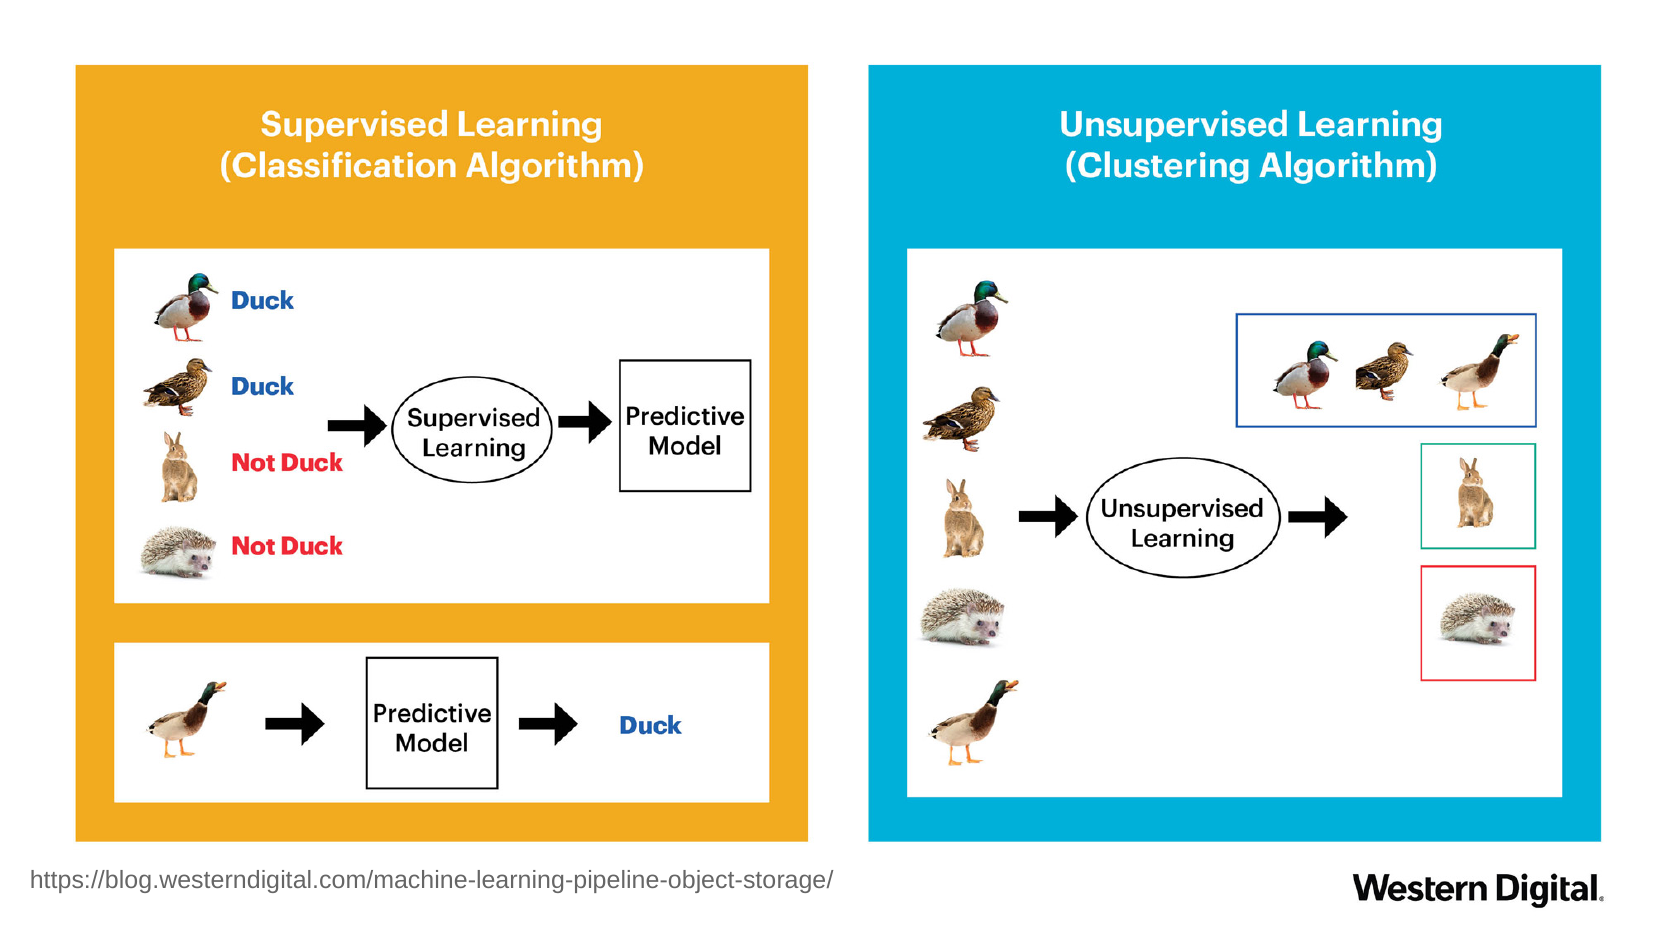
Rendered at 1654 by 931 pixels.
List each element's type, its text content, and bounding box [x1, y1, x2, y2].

picture [6, 9, 1654, 928]
text_box https://blog.westerndigital.com/machine-learning-pipeline-object-storage/ [15, 858, 1247, 916]
